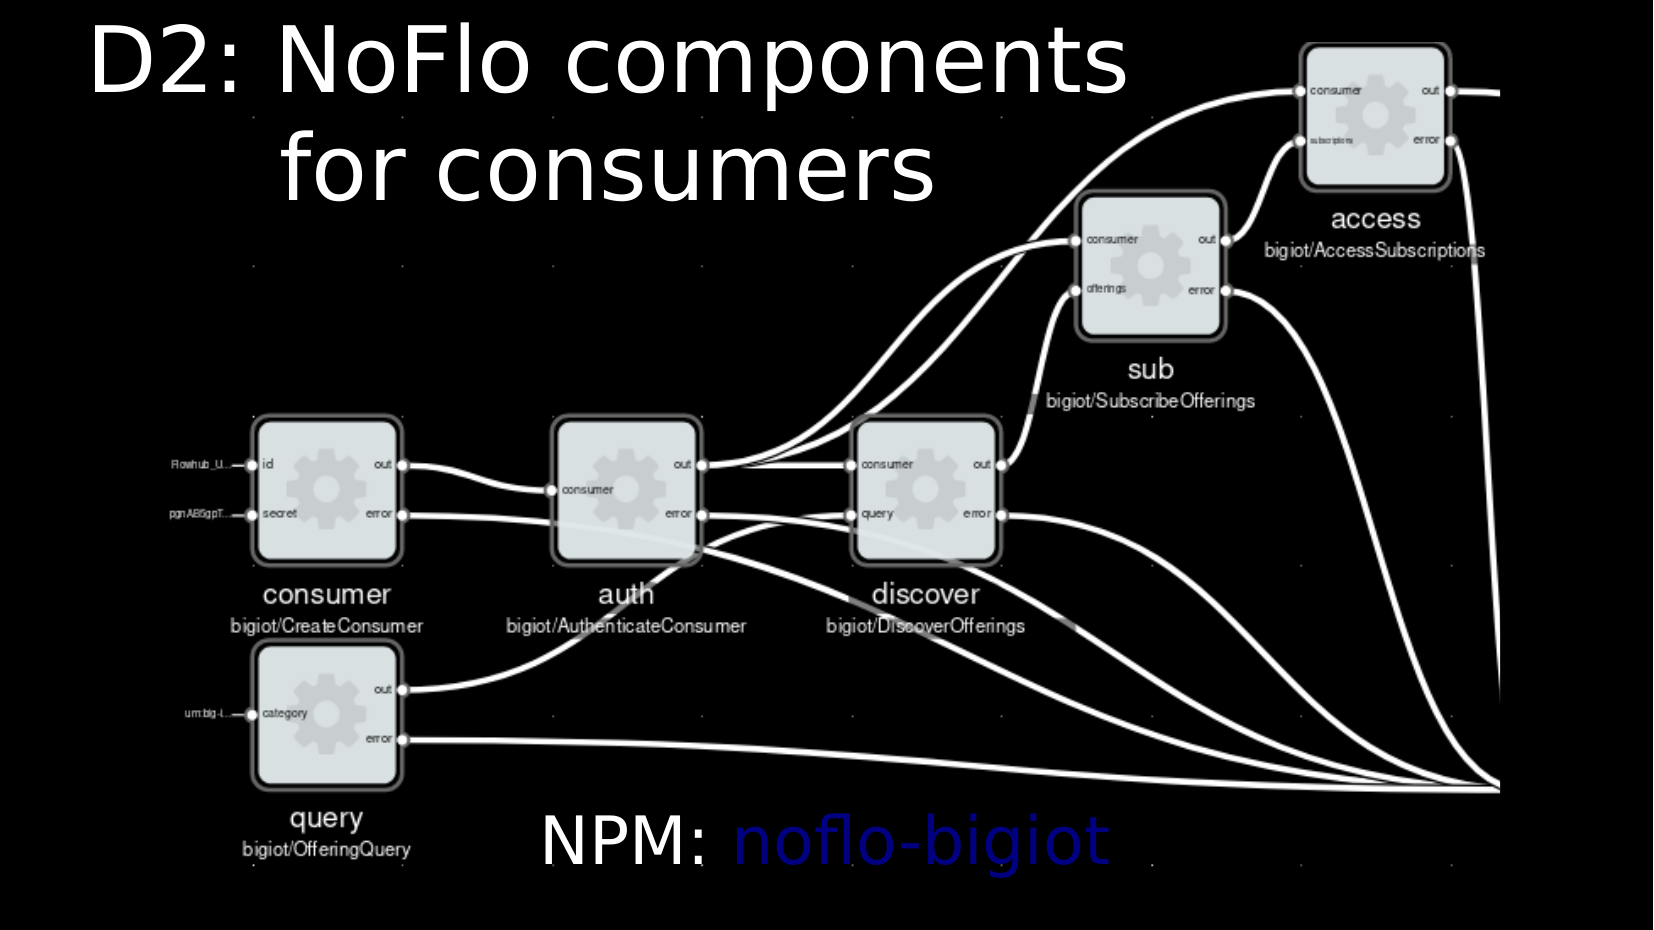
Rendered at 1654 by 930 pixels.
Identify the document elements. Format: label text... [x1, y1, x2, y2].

text_box NPM: noflo-bigiot [525, 795, 1576, 901]
picture [150, 42, 1501, 871]
title D2: NoFlo components for consumers [0, 7, 1353, 222]
